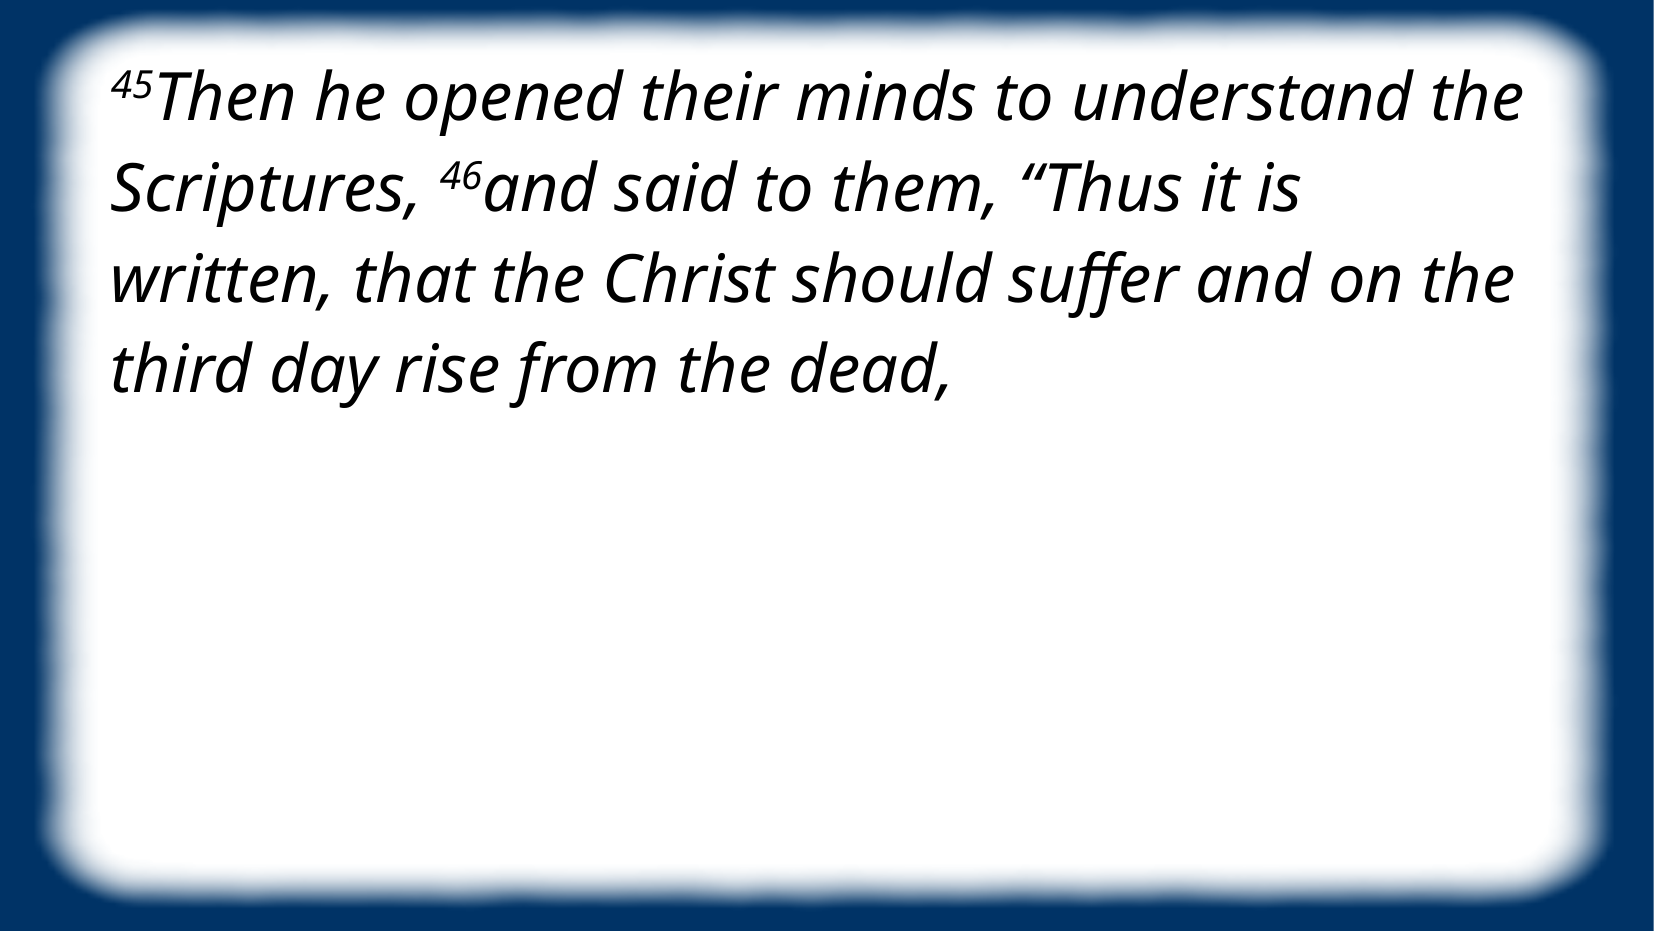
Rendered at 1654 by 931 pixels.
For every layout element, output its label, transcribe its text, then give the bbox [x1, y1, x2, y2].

picture [0, 0, 1654, 931]
text_box 45Then he opened their minds to understand the Scriptures, 46and said to them, “Thus it is written, that the Christ should suffer and on the third day rise from the dead, [96, 42, 1552, 412]
